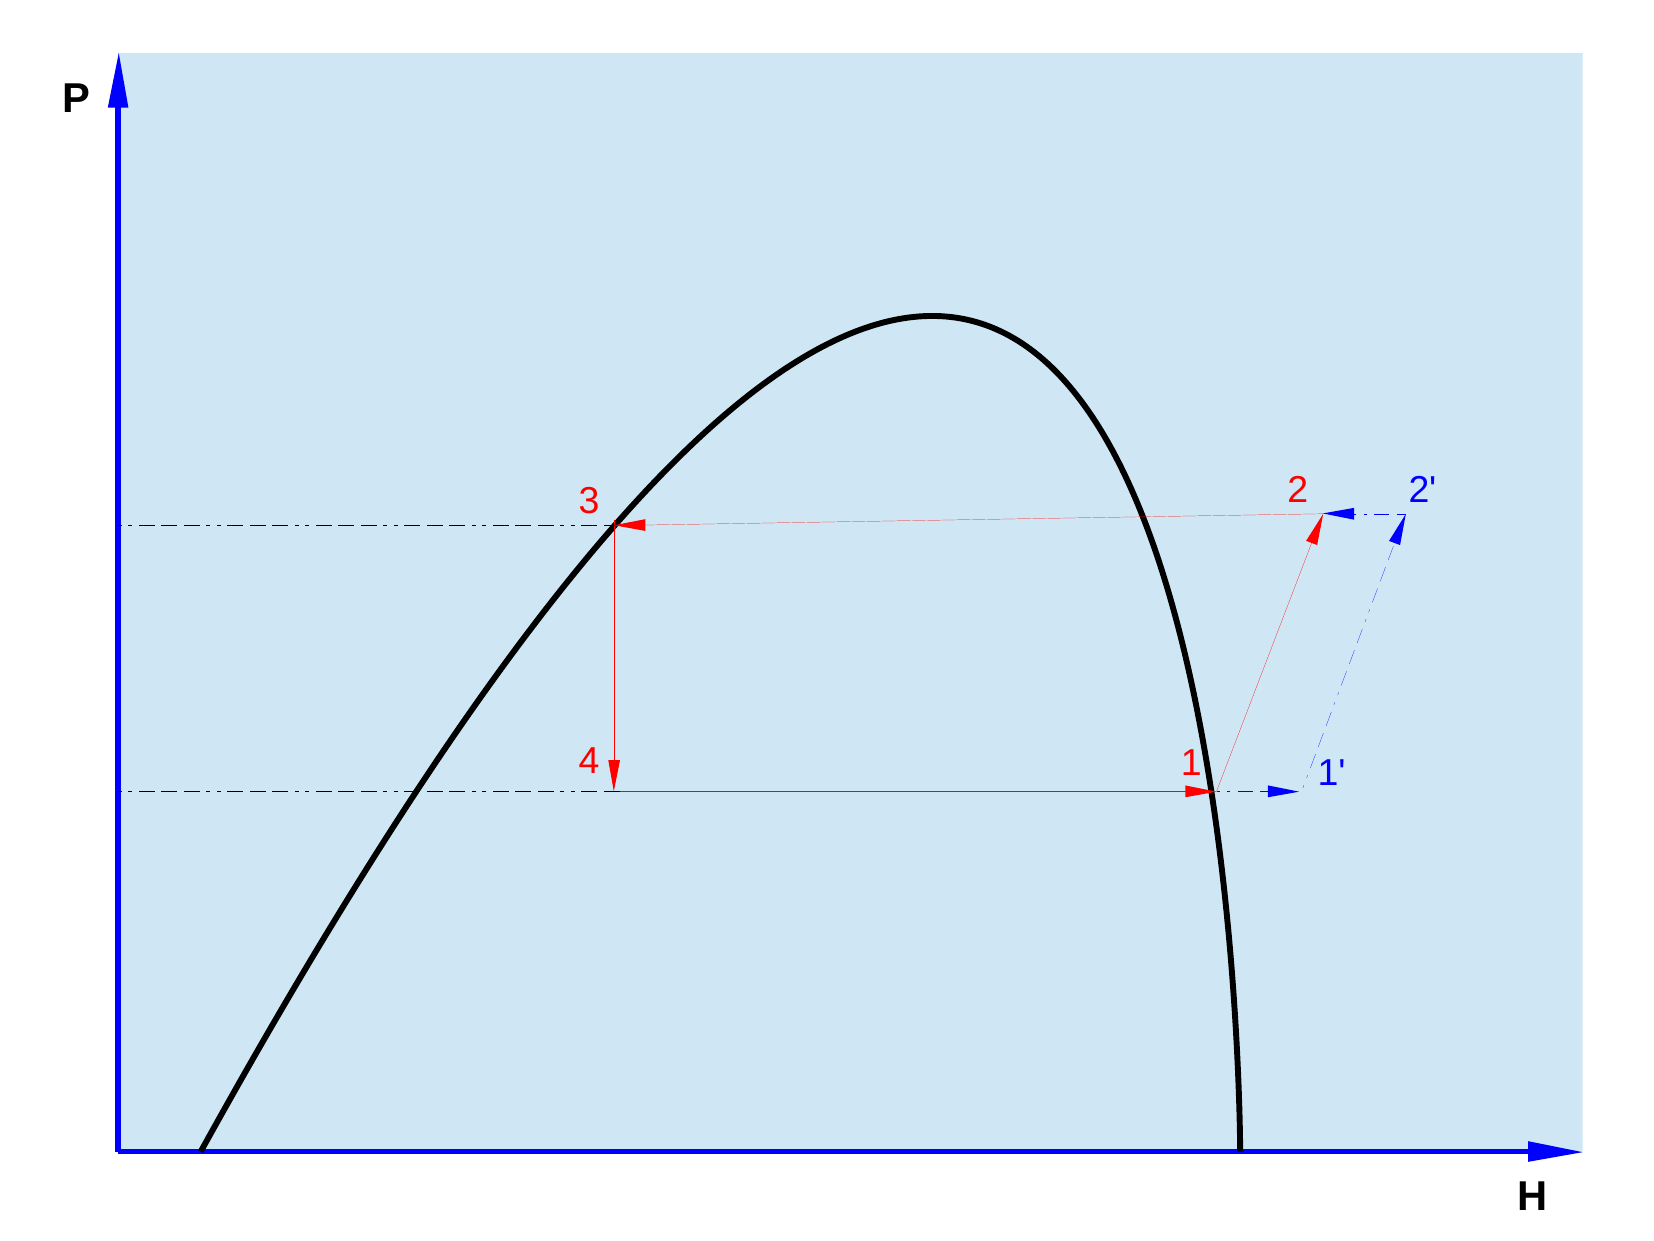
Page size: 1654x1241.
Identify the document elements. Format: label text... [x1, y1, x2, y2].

text_box [207, 532, 1237, 1149]
text_box [615, 517, 1198, 791]
text_box 2' [1393, 460, 1452, 518]
text_box H [1502, 1165, 1563, 1227]
text_box [622, 319, 1139, 524]
text_box 4 [563, 732, 615, 790]
text_box 3 [563, 472, 615, 530]
text_box 2 [1272, 460, 1323, 518]
text_box 1 [1166, 734, 1217, 792]
text_box 1' [1302, 744, 1361, 801]
text_box P [47, 67, 105, 129]
text_box [119, 53, 1583, 1152]
text_box [1147, 515, 1319, 787]
